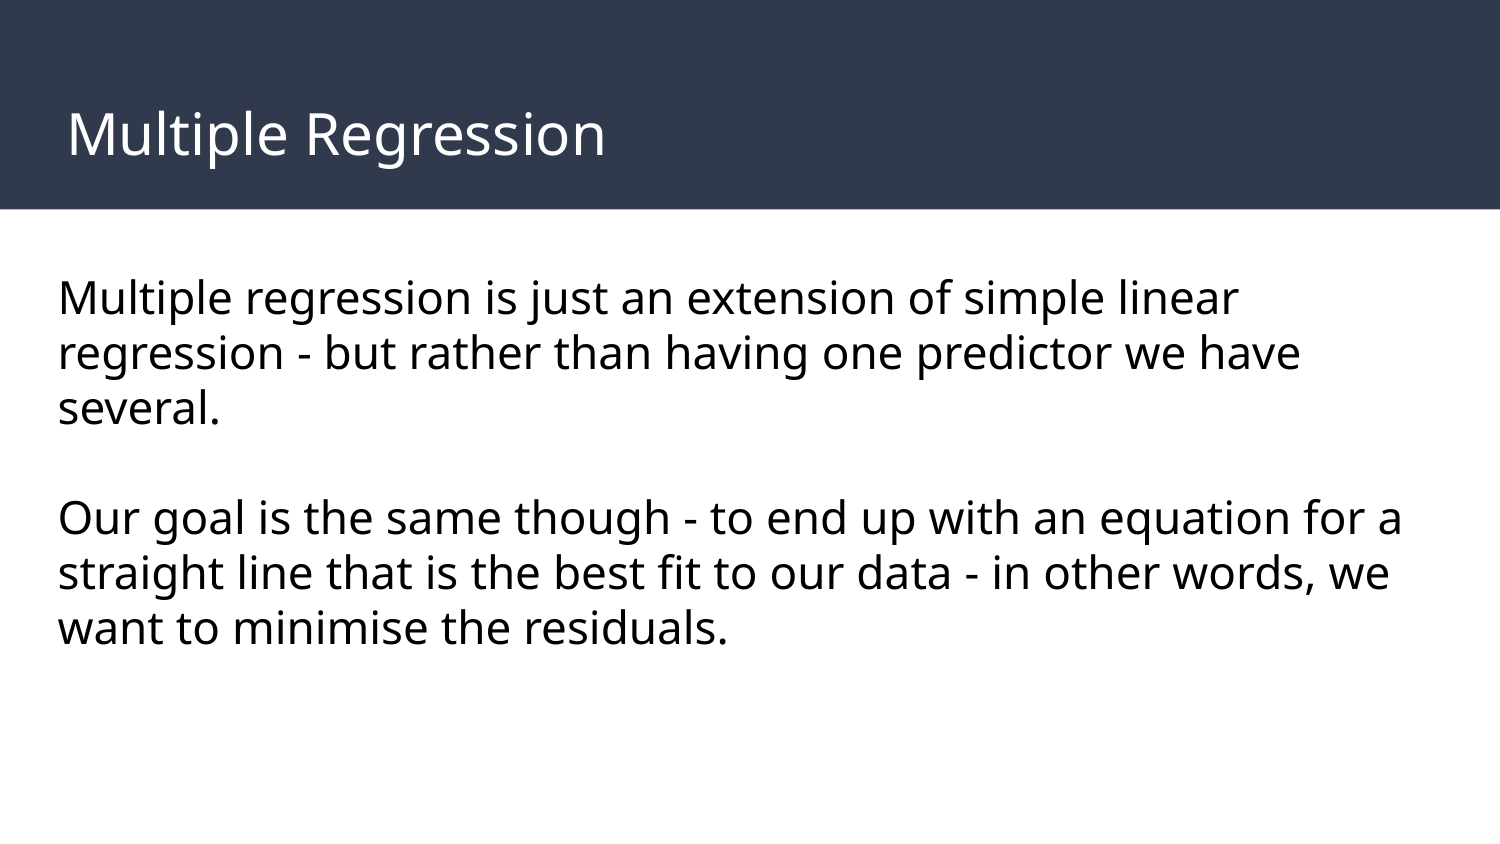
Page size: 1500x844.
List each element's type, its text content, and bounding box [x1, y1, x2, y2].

title Multiple Regression [51, 82, 1449, 185]
text_box Multiple regression is just an extension of simple linear regression - but rather than having one predictor we have several. Our goal is the same though - to end up with an equation for a straight line that is the best fit to our data - in other words, we want to minimise the residuals. [42, 253, 1468, 813]
